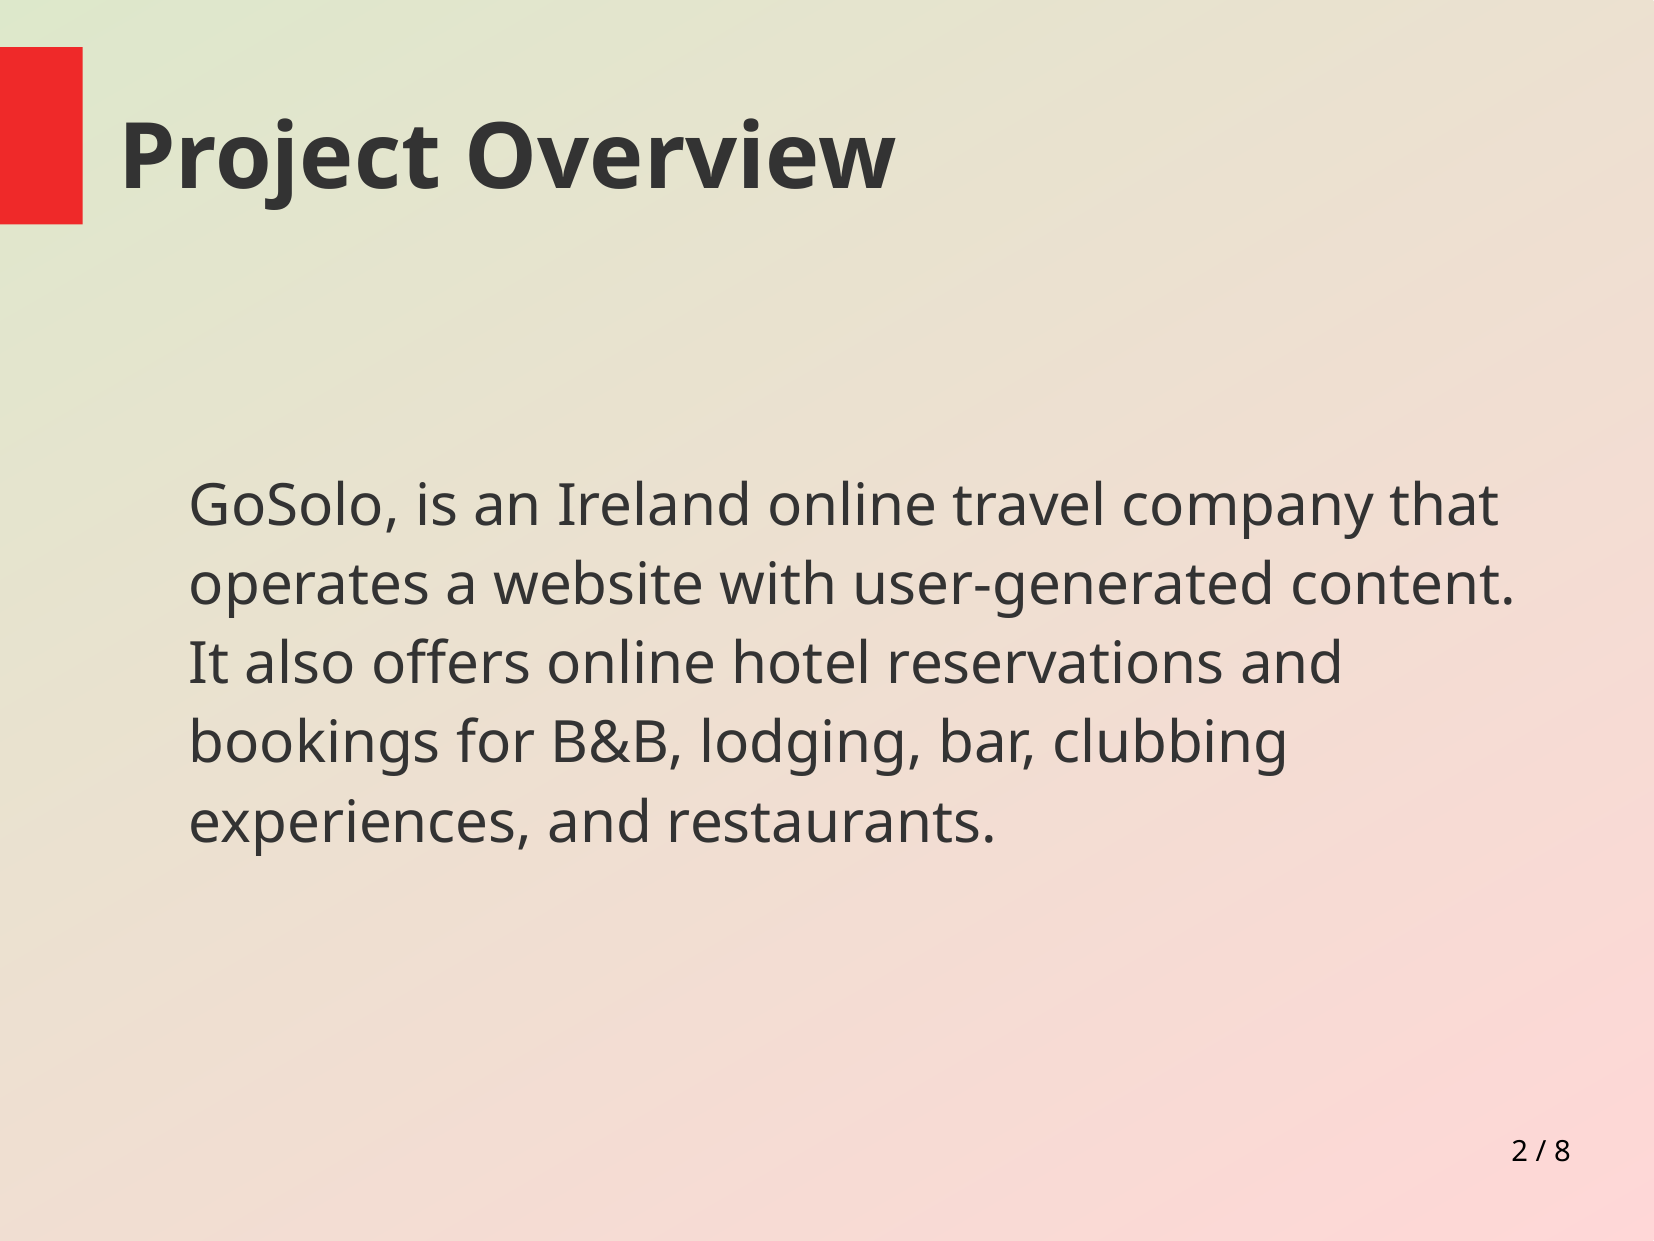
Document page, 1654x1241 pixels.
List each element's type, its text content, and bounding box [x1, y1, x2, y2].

title Project Overview [118, 49, 1571, 257]
list GoSolo, is an Ireland online travel company that operates a website with user-generated content. It also offers online hotel reservations and bookings for B&B, lodging, bar, clubbing experiences, and restaurants. [118, 354, 1536, 1074]
